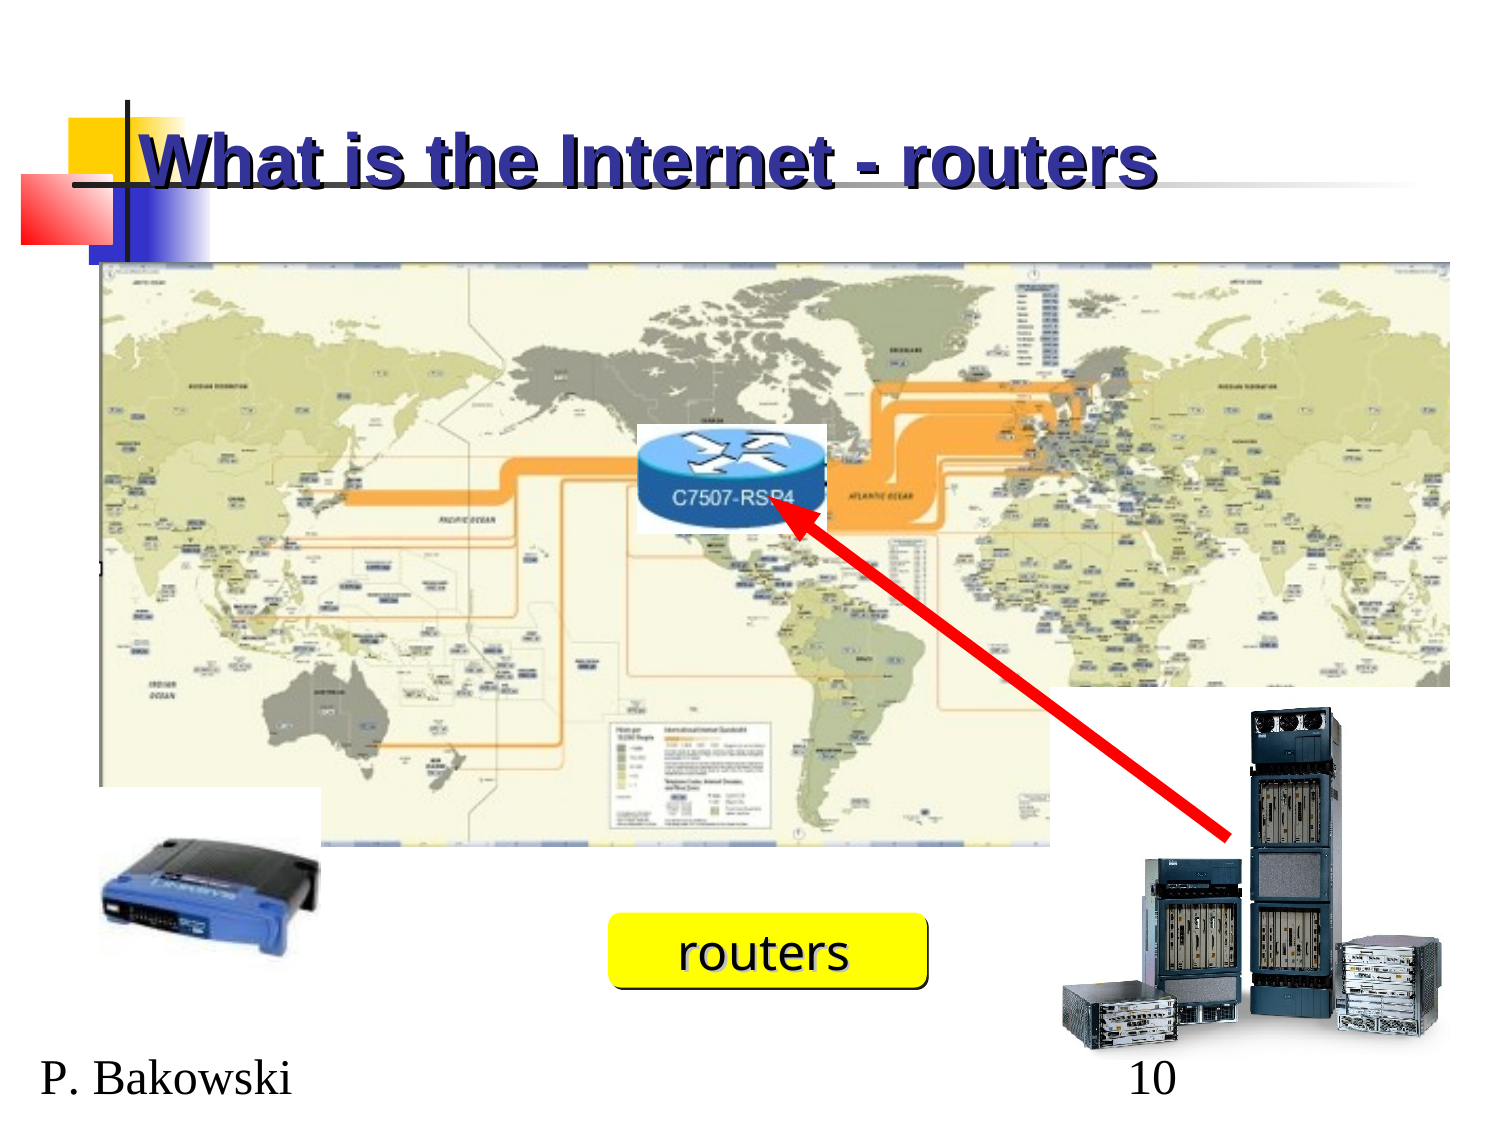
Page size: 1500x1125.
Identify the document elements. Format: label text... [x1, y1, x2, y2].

picture [99, 262, 1450, 1060]
title What is the Internet - routers [123, 103, 1425, 262]
text_box routers [662, 912, 945, 988]
text_box [608, 912, 662, 988]
